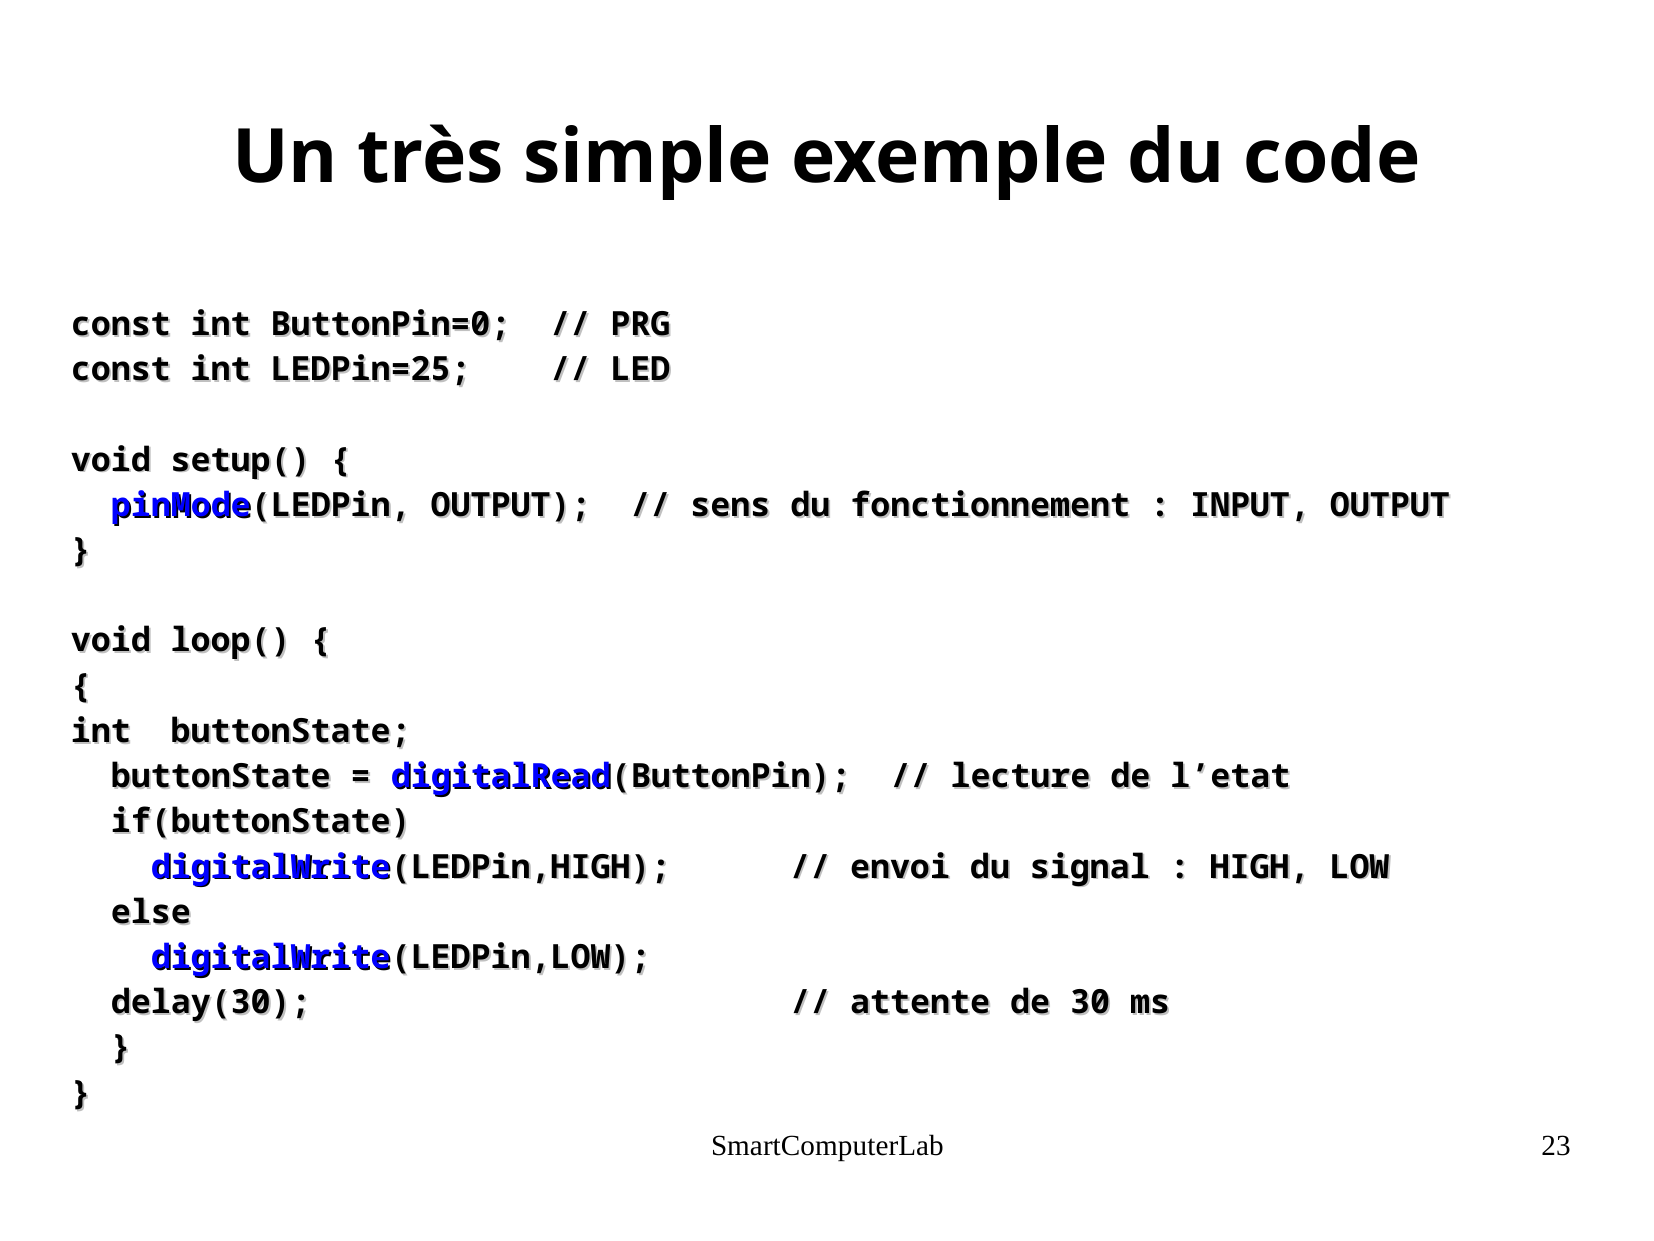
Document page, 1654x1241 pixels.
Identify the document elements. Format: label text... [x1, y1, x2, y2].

text_box const int ButtonPin=0; // PRG const int LEDPin=25; // LED void setup() { pinMode(LEDPin, OUTPUT); // sens du fonctionnement : INPUT, OUTPUT } void loop() { { int buttonState; buttonState = digitalRead(ButtonPin); // lecture de l’etat if(buttonState) digitalWrite(LEDPin,HIGH); // envoi du signal : HIGH, LOW else digitalWrite(LEDPin,LOW); delay(30); // attente de 30 ms } } [70, 256, 1571, 1158]
subtitle [82, 129, 1571, 256]
title Un très simple exemple du code [82, 49, 1571, 129]
